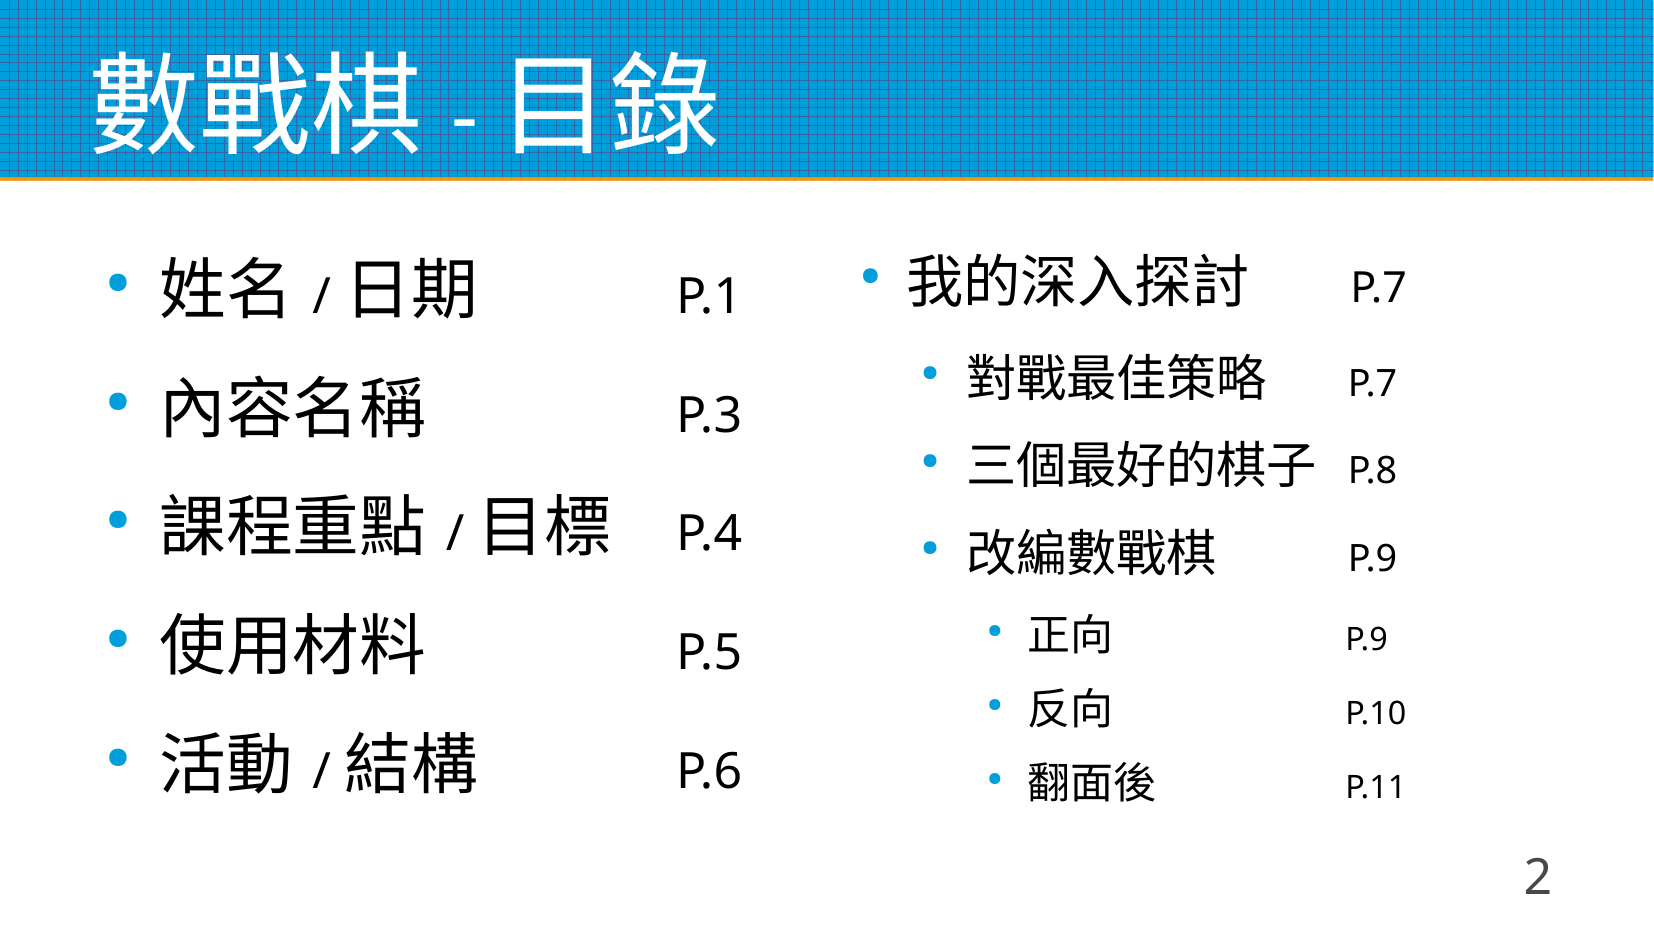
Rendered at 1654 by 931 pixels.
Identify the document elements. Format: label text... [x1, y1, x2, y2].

list 姓名/日期 P.1 內容名稱 P.3 課程重點/目標 P.4 使用材料 P.5 活動/結構 P.6 [88, 236, 809, 813]
list 我的深入探討 P.7 對戰最佳策略 P.7 三個最好的棋子 P.8 改編數戰棋 P.9 正向 P.9 反向 P.10 翻面後 P.11 [845, 236, 1566, 813]
title 數戰棋-目錄 [88, 14, 1565, 178]
